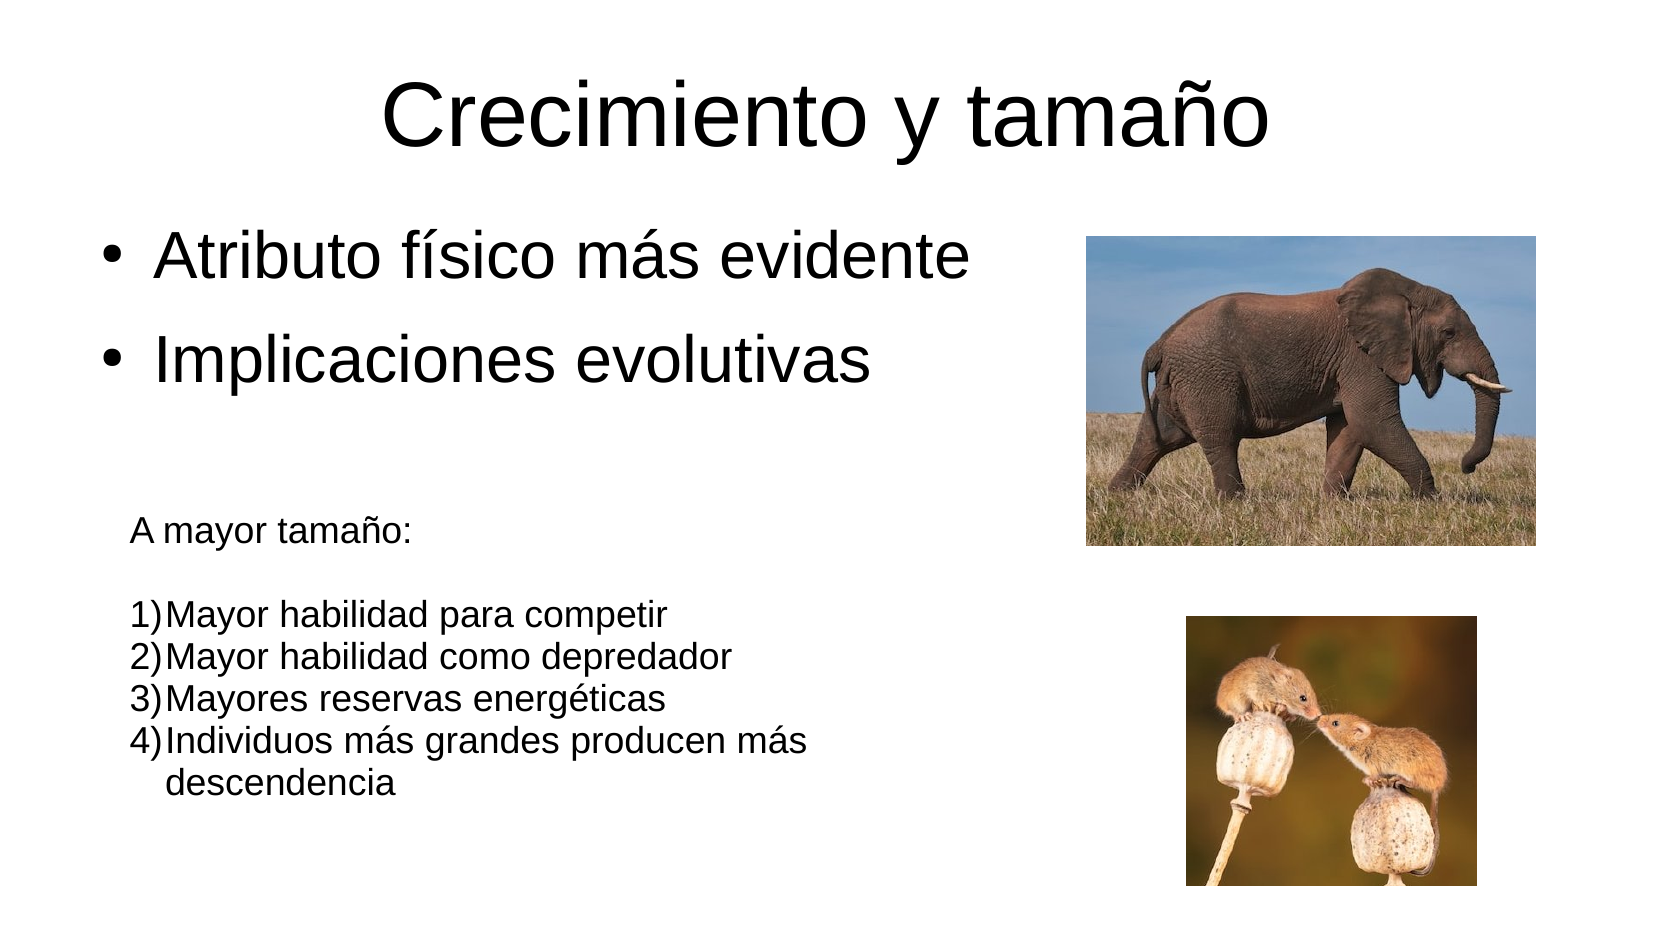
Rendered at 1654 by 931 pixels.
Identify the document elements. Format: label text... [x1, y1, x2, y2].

list Atributo físico más evidente Implicaciones evolutivas [82, 217, 1571, 758]
picture [1086, 236, 1536, 546]
title Crecimiento y tamaño [82, 37, 1571, 193]
picture [1186, 616, 1477, 886]
text_box A mayor tamaño: Mayor habilidad para competir Mayor habilidad como depredador Mayores reservas energéticas Individuos más grandes producen más descendencia [114, 501, 916, 811]
